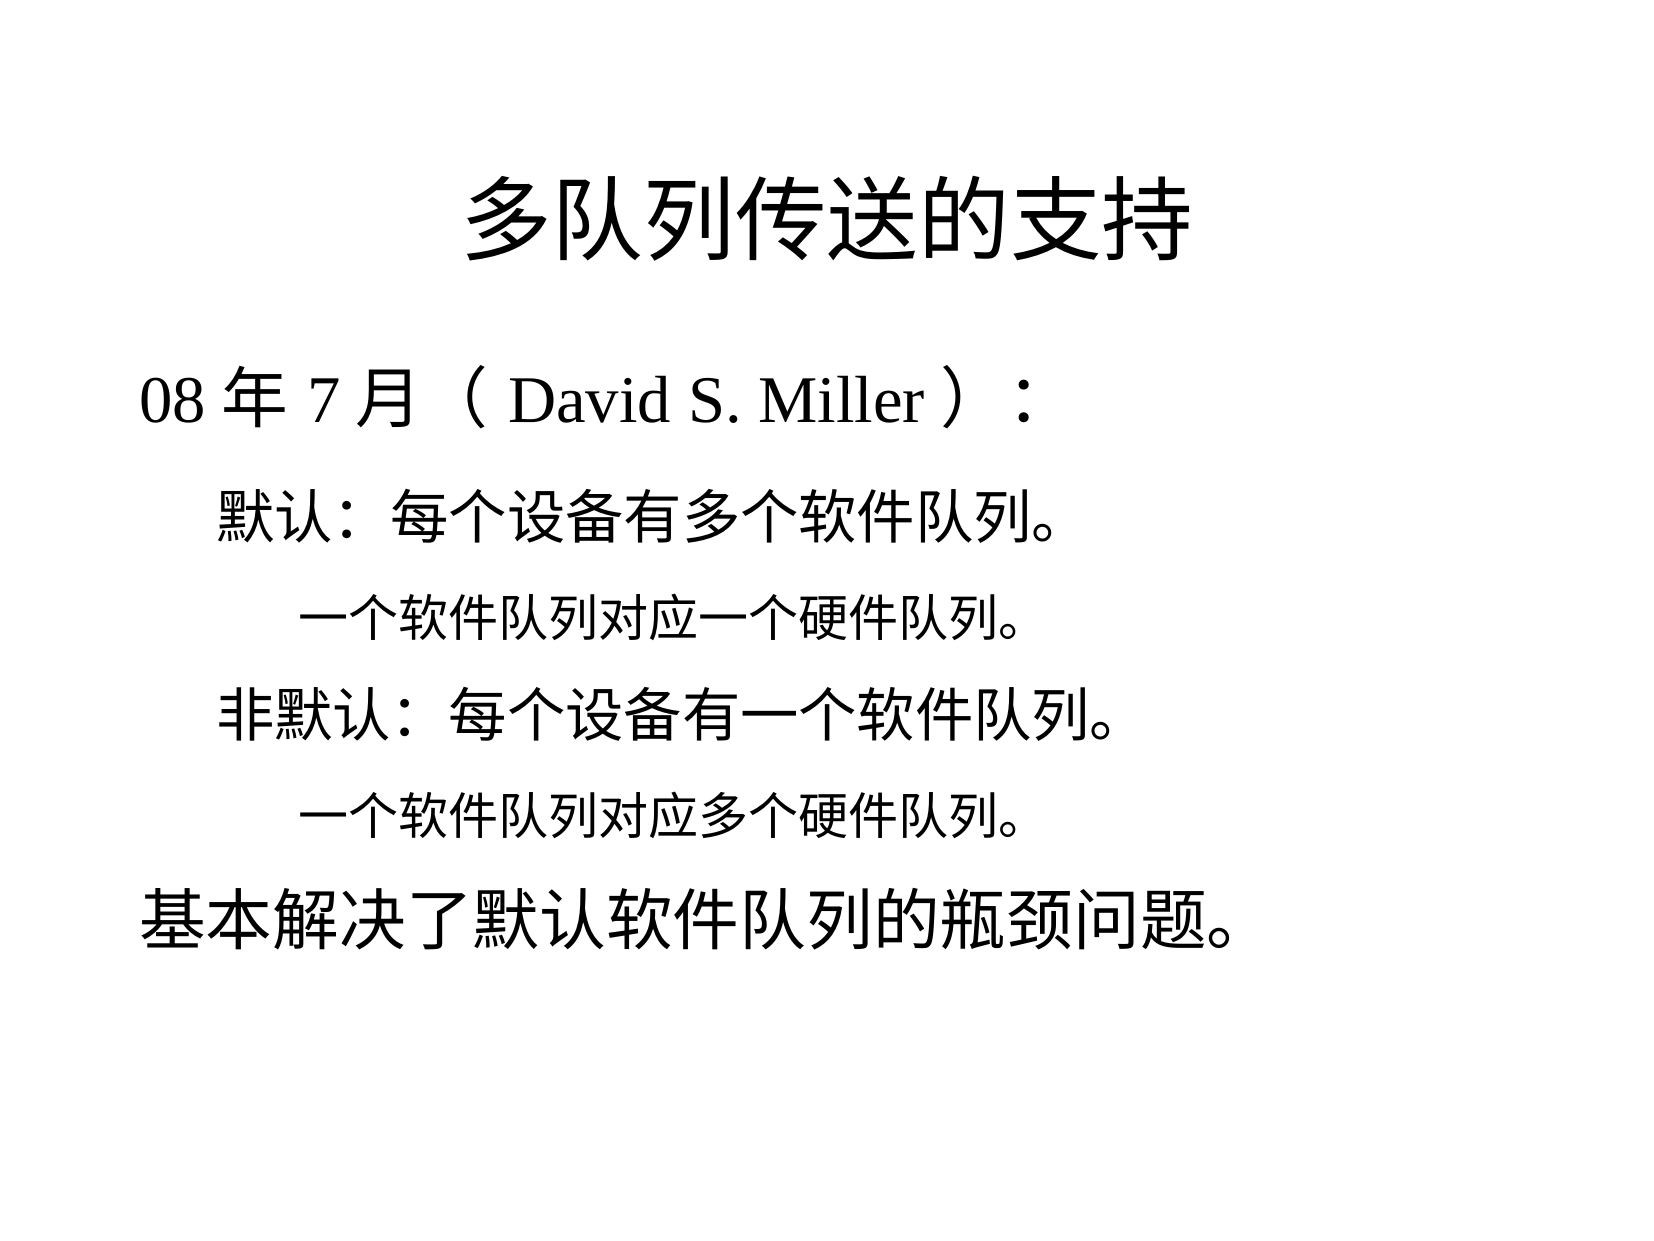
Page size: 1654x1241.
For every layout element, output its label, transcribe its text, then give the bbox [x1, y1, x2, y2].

list 08年7月（David S. Miller）： 默认：每个设备有多个软件队列。 一个软件队列对应一个硬件队列。 非默认：每个设备有一个软件队列。 一个软件队列对应多个硬件队列。 基本解决了默认软件队列的瓶颈问题。 [121, 344, 1534, 1127]
title 多队列传送的支持 [121, 110, 1534, 318]
